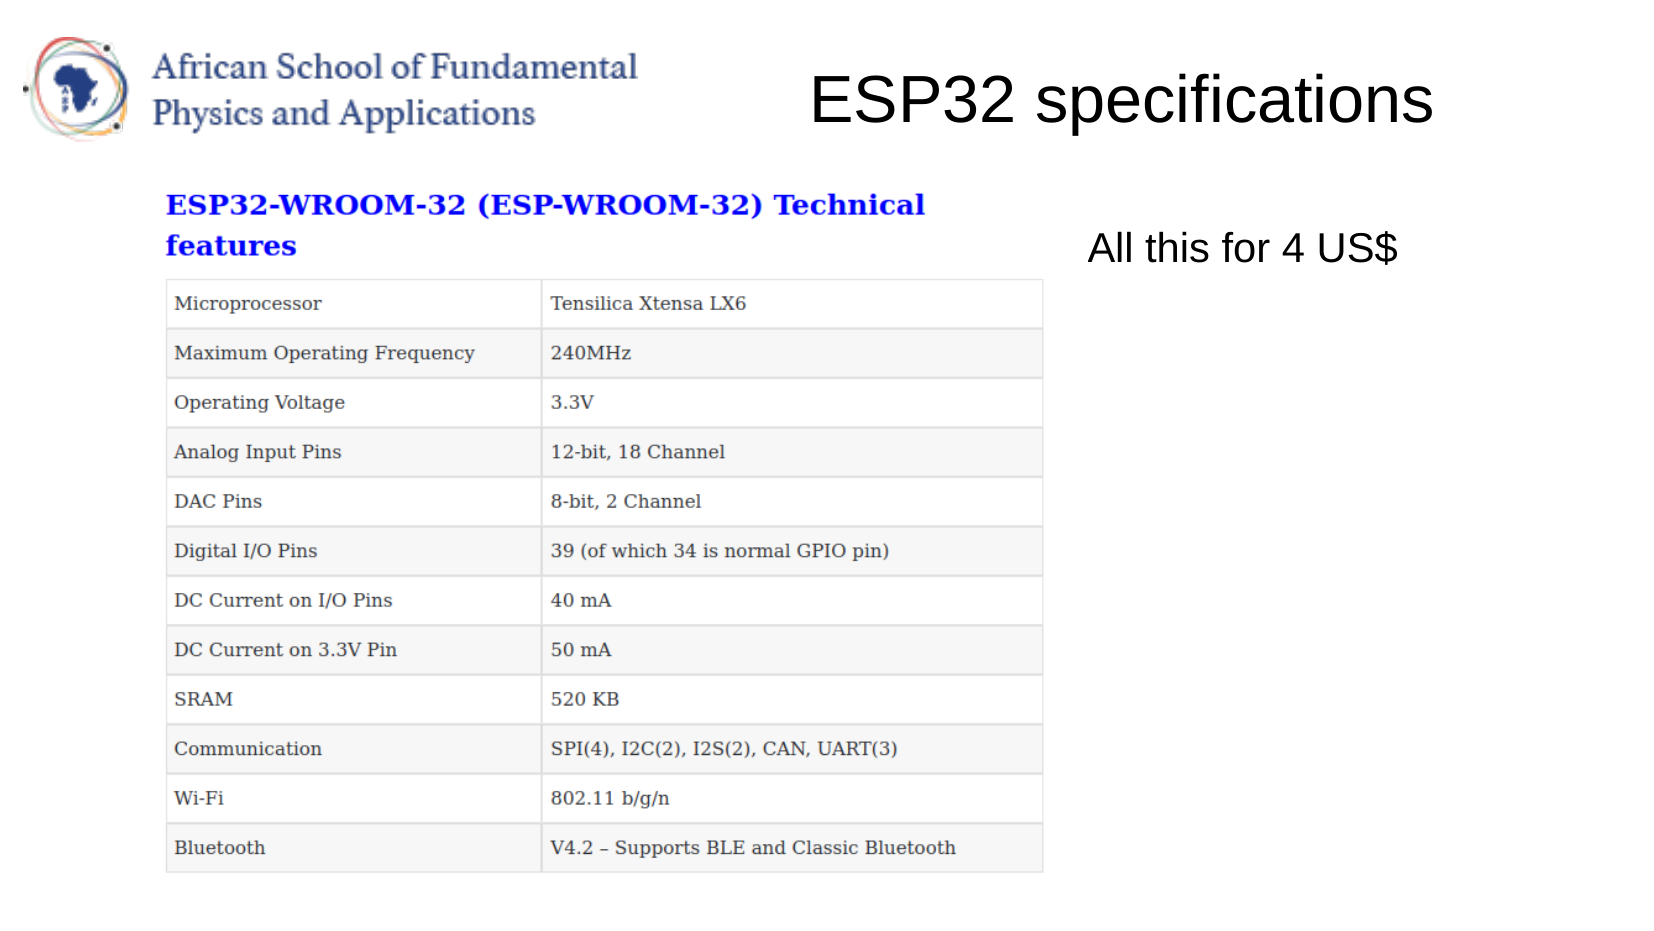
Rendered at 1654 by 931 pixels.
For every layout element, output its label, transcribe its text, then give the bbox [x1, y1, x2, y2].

list All this for 4 US$ [1088, 225, 1601, 765]
title ESP32 specifications [635, 21, 1610, 177]
picture [150, 169, 1088, 901]
picture [23, 37, 635, 142]
